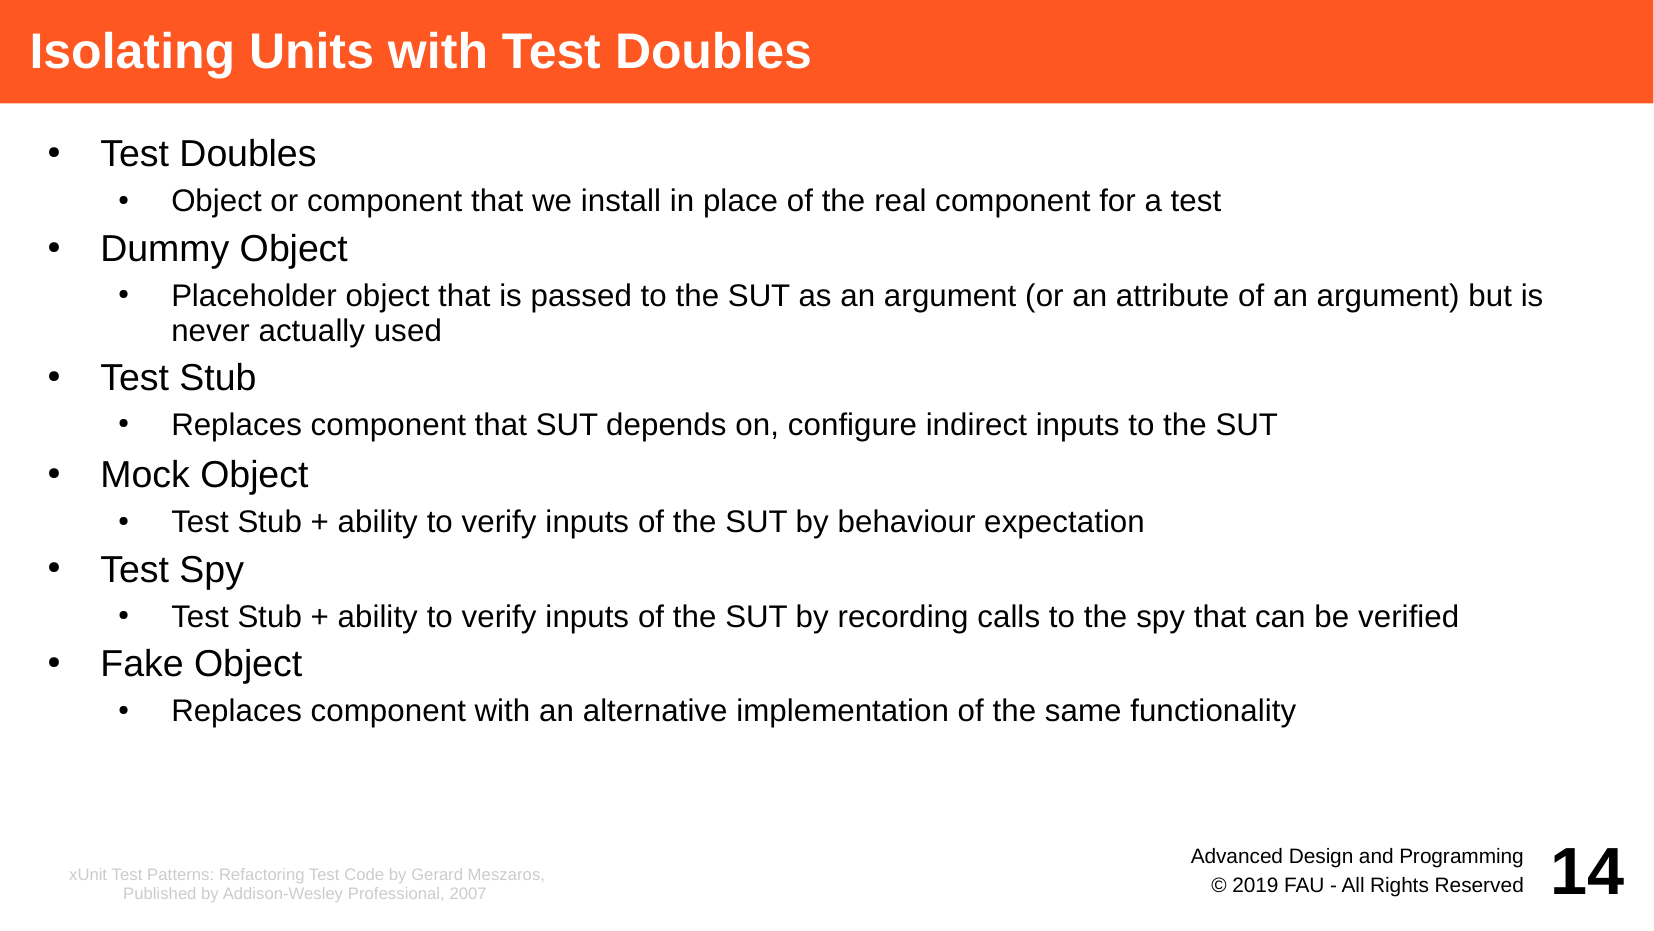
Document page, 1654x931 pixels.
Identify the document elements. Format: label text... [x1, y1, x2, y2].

list Test Doubles Object or component that we install in place of the real component for a test Dummy Object Placeholder object that is passed to the SUT as an argument (or an attribute of an argument) but is never actually used Test Stub Replaces component that SUT depends on, configure indirect inputs to the SUT Mock Object Test Stub + ability to verify inputs of the SUT by behaviour expectation Test Spy Test Stub + ability to verify inputs of the SUT by recording calls to the spy that can be verified Fake Object Replaces component with an alternative implementation of the same functionality [29, 132, 1625, 813]
title Isolating Units with Test Doubles [0, 0, 1654, 104]
text_box xUnit Test Patterns: Refactoring Test Code by Gerard Meszaros, Published by Addison-Wesley Professional, 2007 [45, 853, 571, 916]
